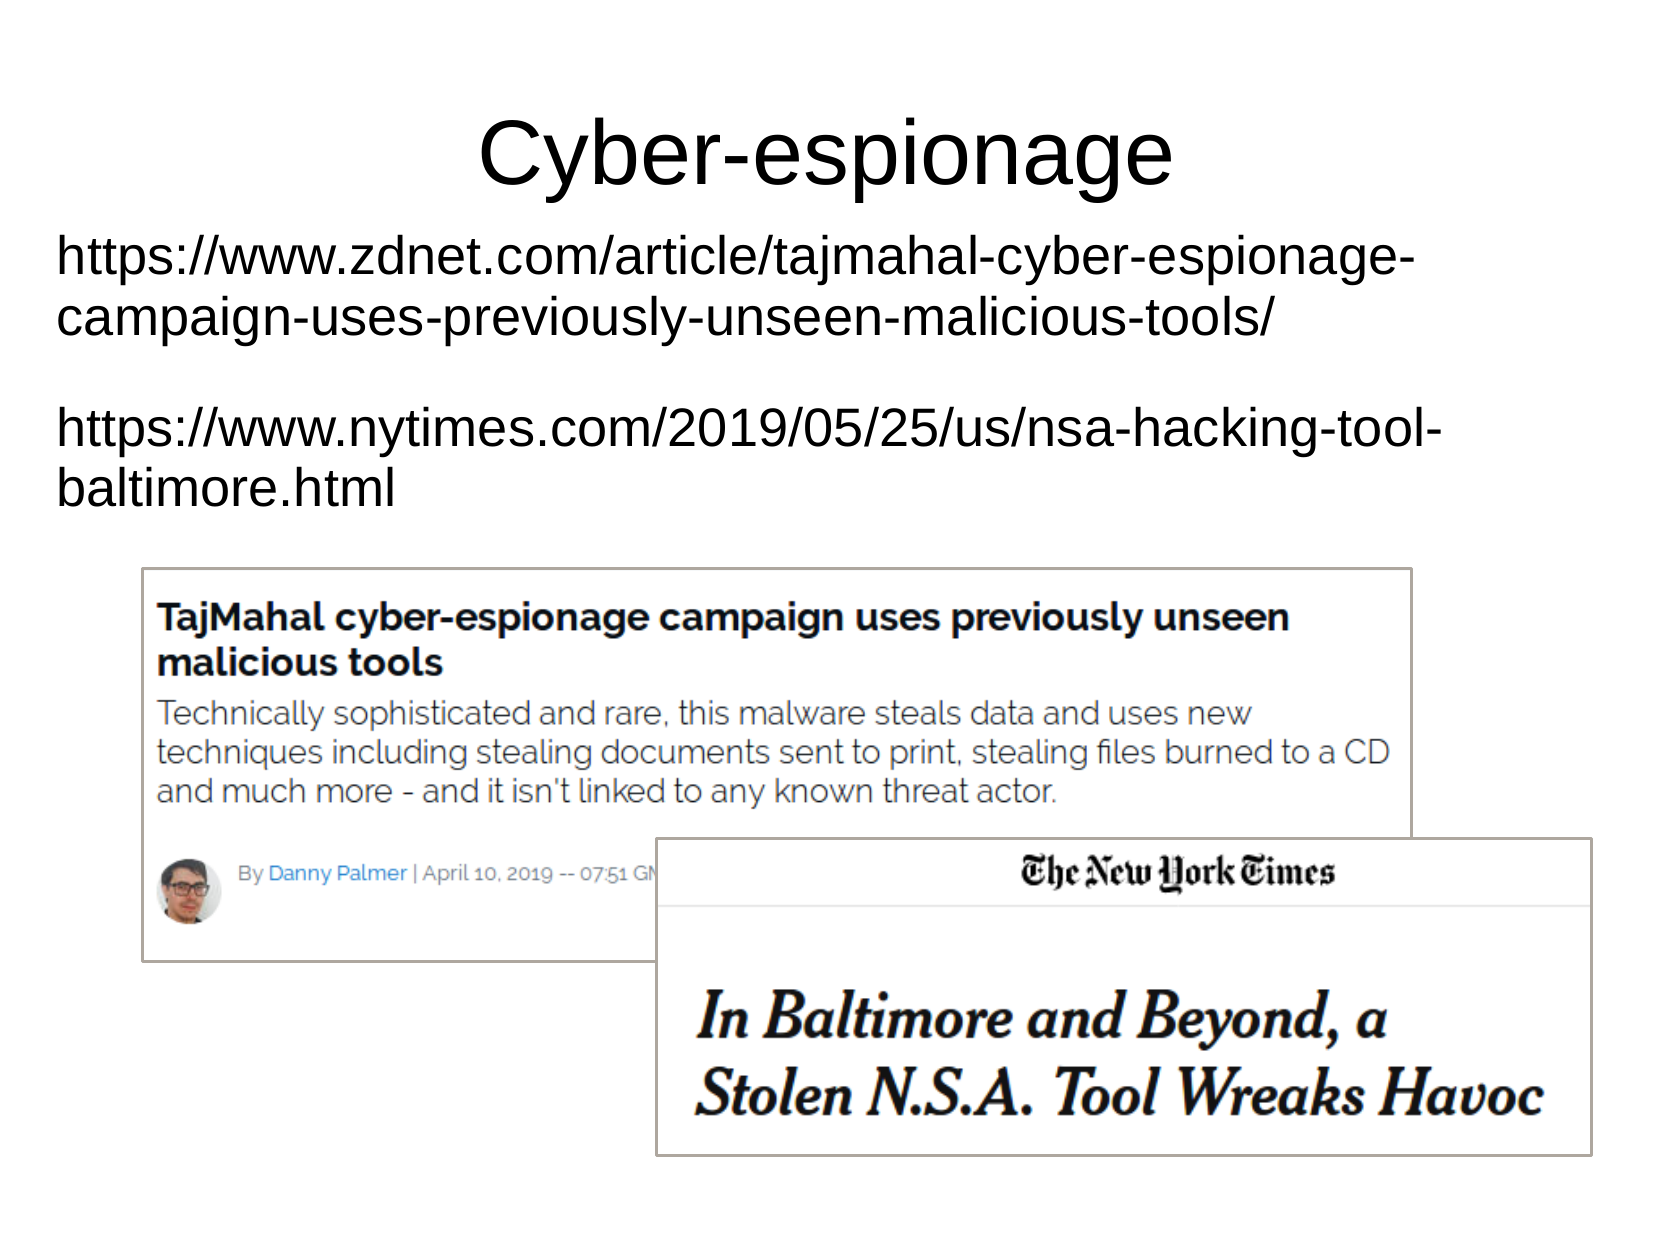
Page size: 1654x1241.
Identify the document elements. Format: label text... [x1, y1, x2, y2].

title Cyber-espionage [82, 49, 1571, 257]
list https://www.zdnet.com/article/tajmahal-cyber-espionage-campaign-uses-previously-unseen-malicious-tools/ [56, 225, 1546, 837]
list https://www.nytimes.com/2019/05/25/us/nsa-hacking-tool-baltimore.html [56, 397, 1545, 1117]
picture [657, 840, 1591, 1155]
